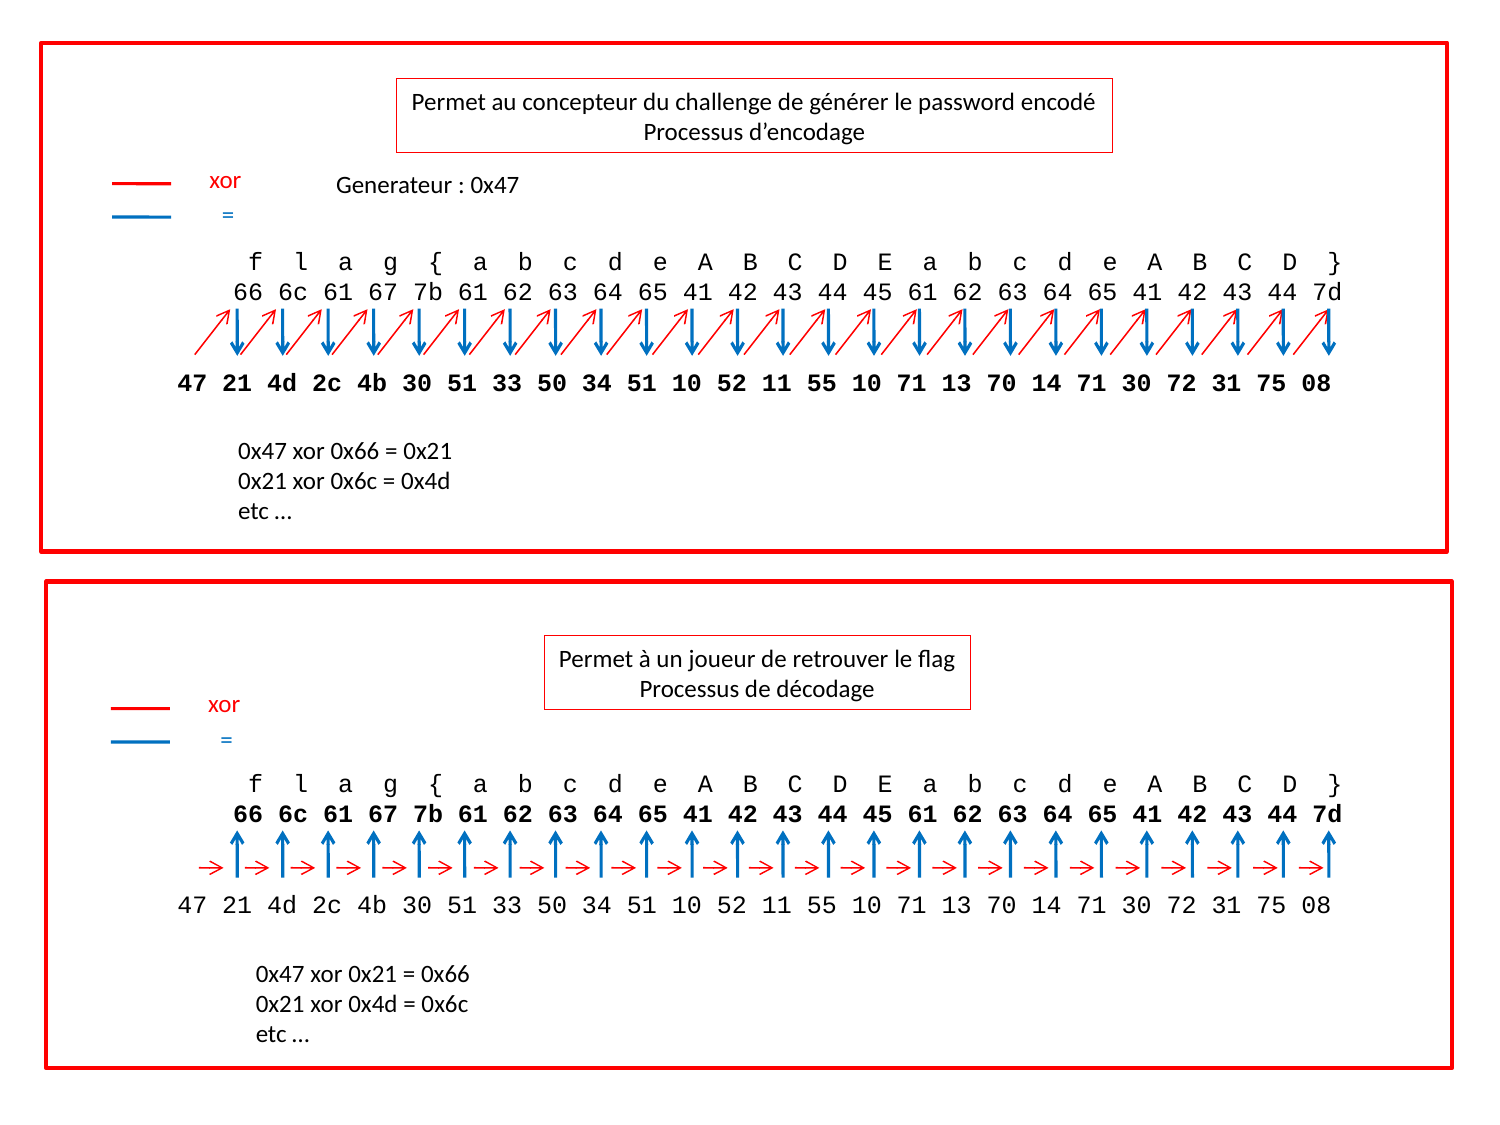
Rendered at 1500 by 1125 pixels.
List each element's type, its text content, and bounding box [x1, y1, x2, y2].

text_box Permet à un joueur de retrouver le flag Processus de décodage [544, 635, 971, 710]
text_box Permet au concepteur du challenge de générer le password encodé Processus d’encodage [396, 78, 1113, 153]
text_box 0x47 xor 0x21 = 0x66 0x21 xor 0x4d = 0x6c etc … [241, 950, 486, 1056]
text_box = [206, 191, 250, 236]
text_box xor [194, 155, 257, 201]
text_box = [205, 716, 248, 761]
text_box 47 21 4d 2c 4b 30 51 33 50 34 51 10 52 11 55 10 71 13 70 14 71 30 72 31 75 08 [147, 359, 1368, 405]
text_box f l a g { a b c d e A B C D E a b c d e A B C D } 66 6c 61 67 7b 61 62 63 64 65 41 42 43 44 45 61 62 63 64 65 41 42 43 44 7d [218, 238, 1359, 314]
text_box Generateur : 0x47 [321, 160, 535, 206]
text_box 47 21 4d 2c 4b 30 51 33 50 34 51 10 52 11 55 10 71 13 70 14 71 30 72 31 75 08 [147, 881, 1368, 927]
text_box 0x47 xor 0x66 = 0x21 0x21 xor 0x6c = 0x4d etc … [223, 427, 468, 533]
text_box f l a g { a b c d e A B C D E a b c d e A B C D } 66 6c 61 67 7b 61 62 63 64 65 41 42 43 44 45 61 62 63 64 65 41 42 43 44 7d [218, 760, 1359, 835]
text_box xor [193, 680, 256, 726]
